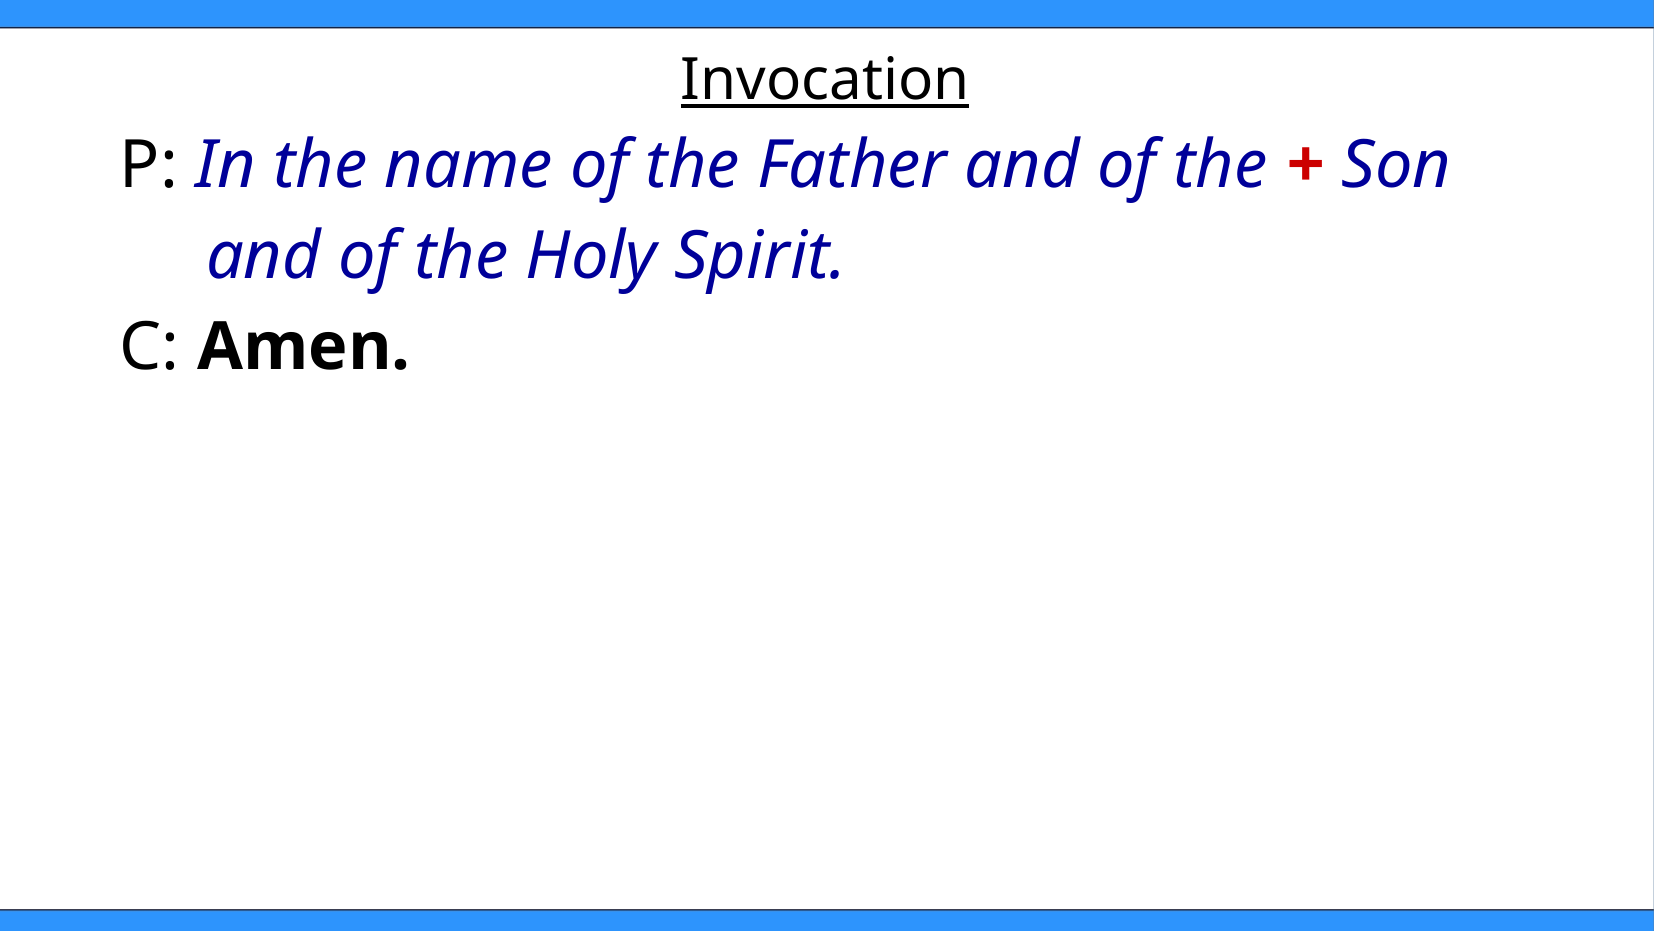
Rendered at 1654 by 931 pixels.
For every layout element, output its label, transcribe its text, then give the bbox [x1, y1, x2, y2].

picture [0, 0, 1654, 931]
text_box Invocation P: In the name of the Father and of the + Son and of the Holy Spirit. C: Amen. [105, 30, 1546, 451]
